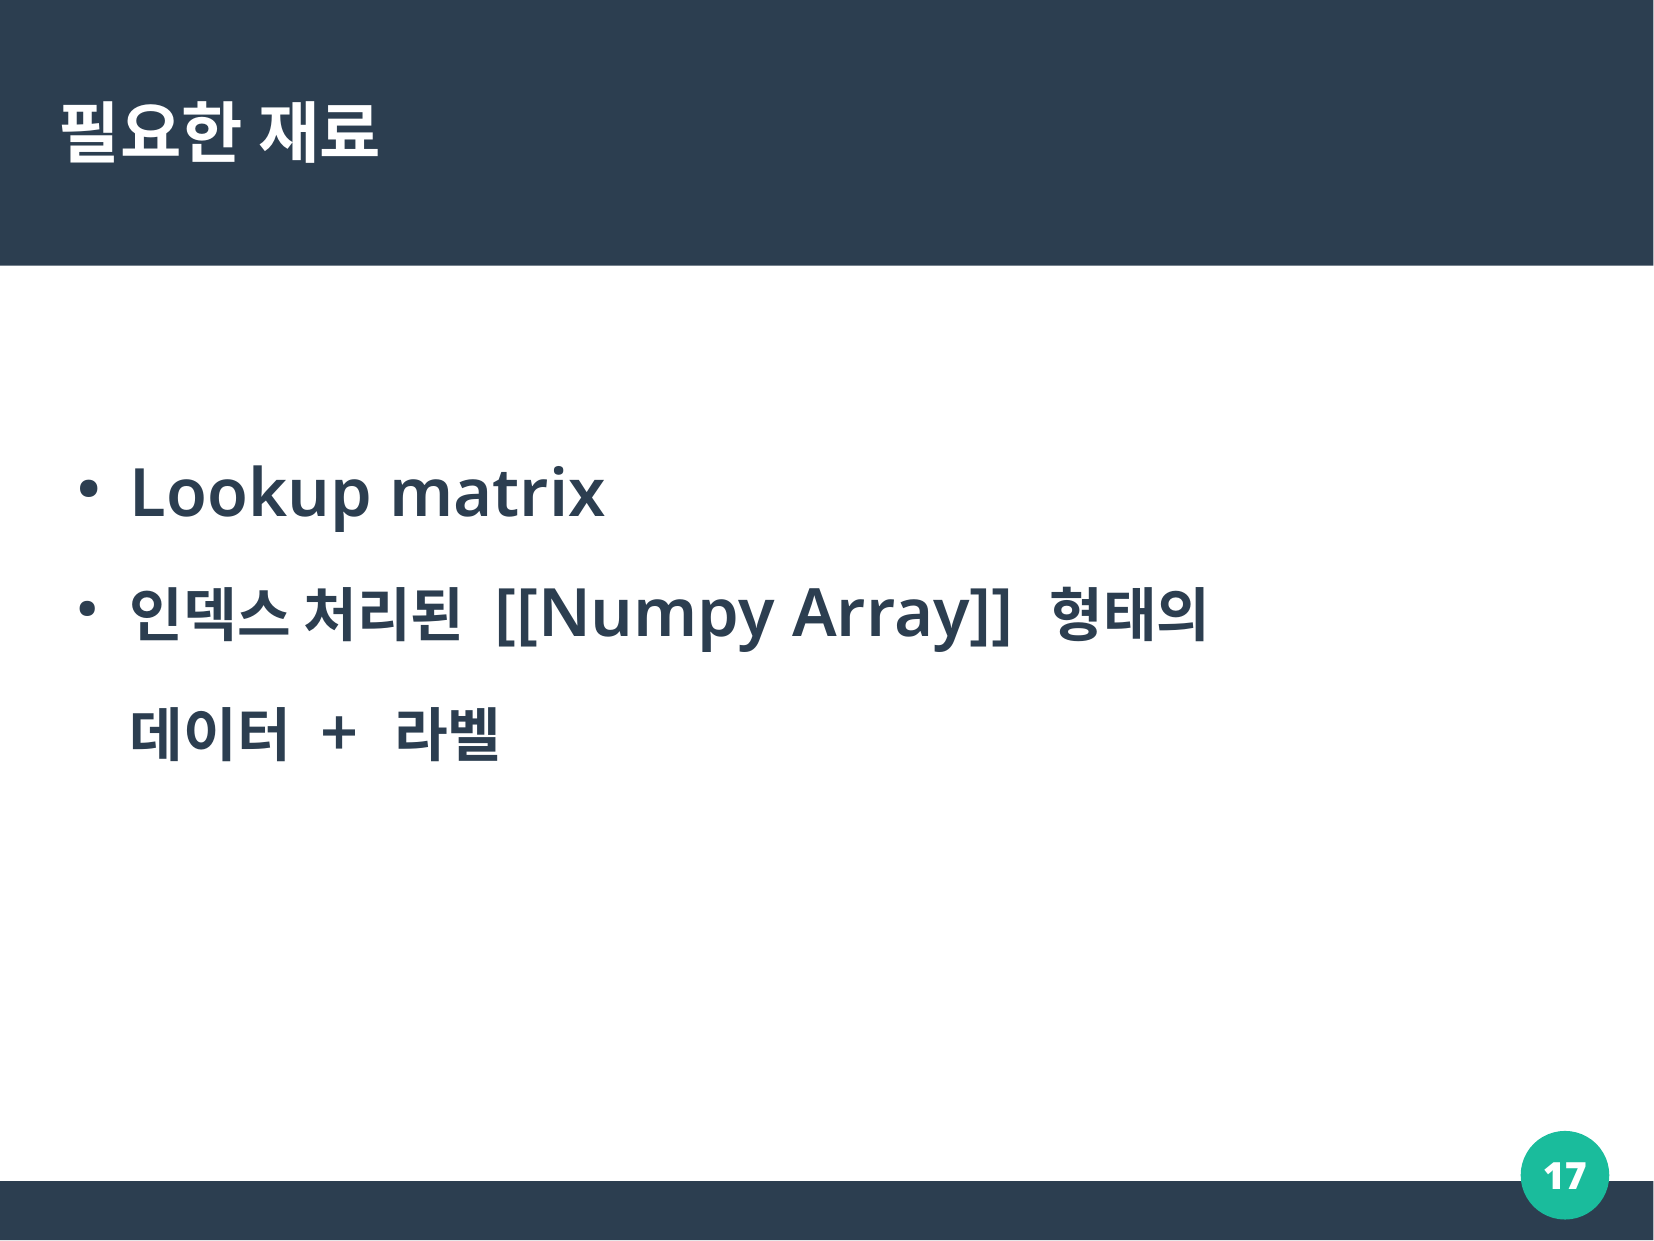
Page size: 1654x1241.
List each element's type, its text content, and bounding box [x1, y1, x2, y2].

list Lookup matrix 인덱스 처리된 [[Numpy Array]] 형태의 데이터 + 라벨 [59, 324, 1595, 1152]
title 필요한 재료 [59, 49, 1595, 207]
